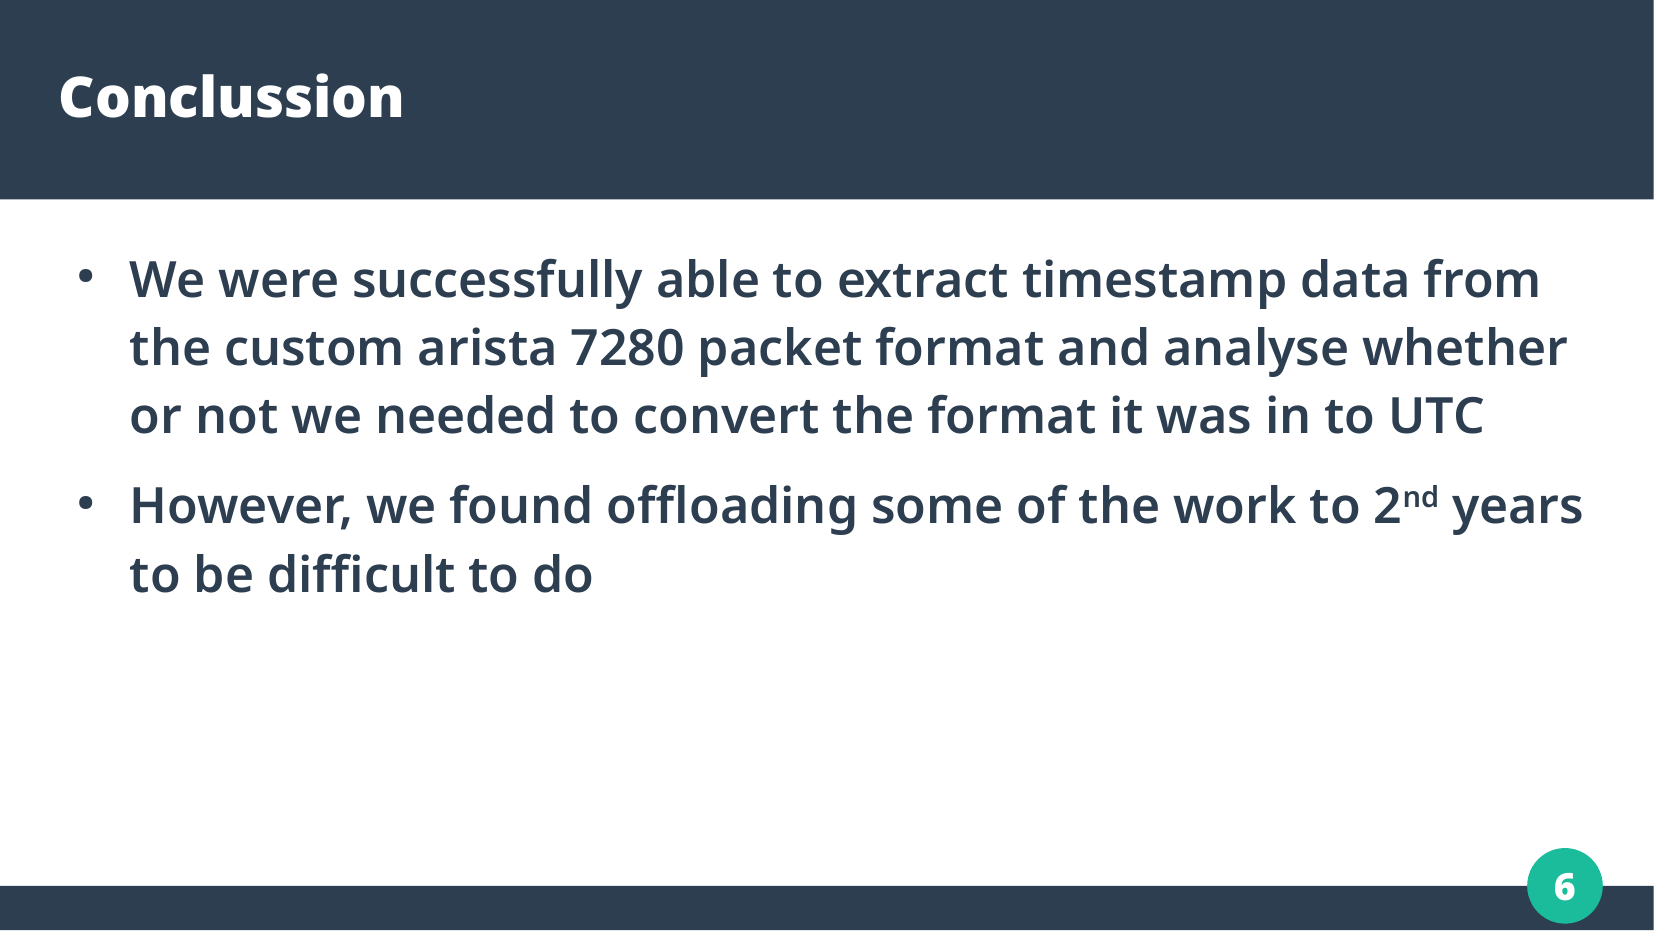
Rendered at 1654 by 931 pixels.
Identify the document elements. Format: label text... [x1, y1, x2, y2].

title Conclussion [59, 37, 1595, 156]
list We were successfully able to extract timestamp data from the custom arista 7280 packet format and analyse whether or not we needed to convert the format it was in to UTC However, we found offloading some of the work to 2nd years to be difficult to do [59, 243, 1595, 864]
